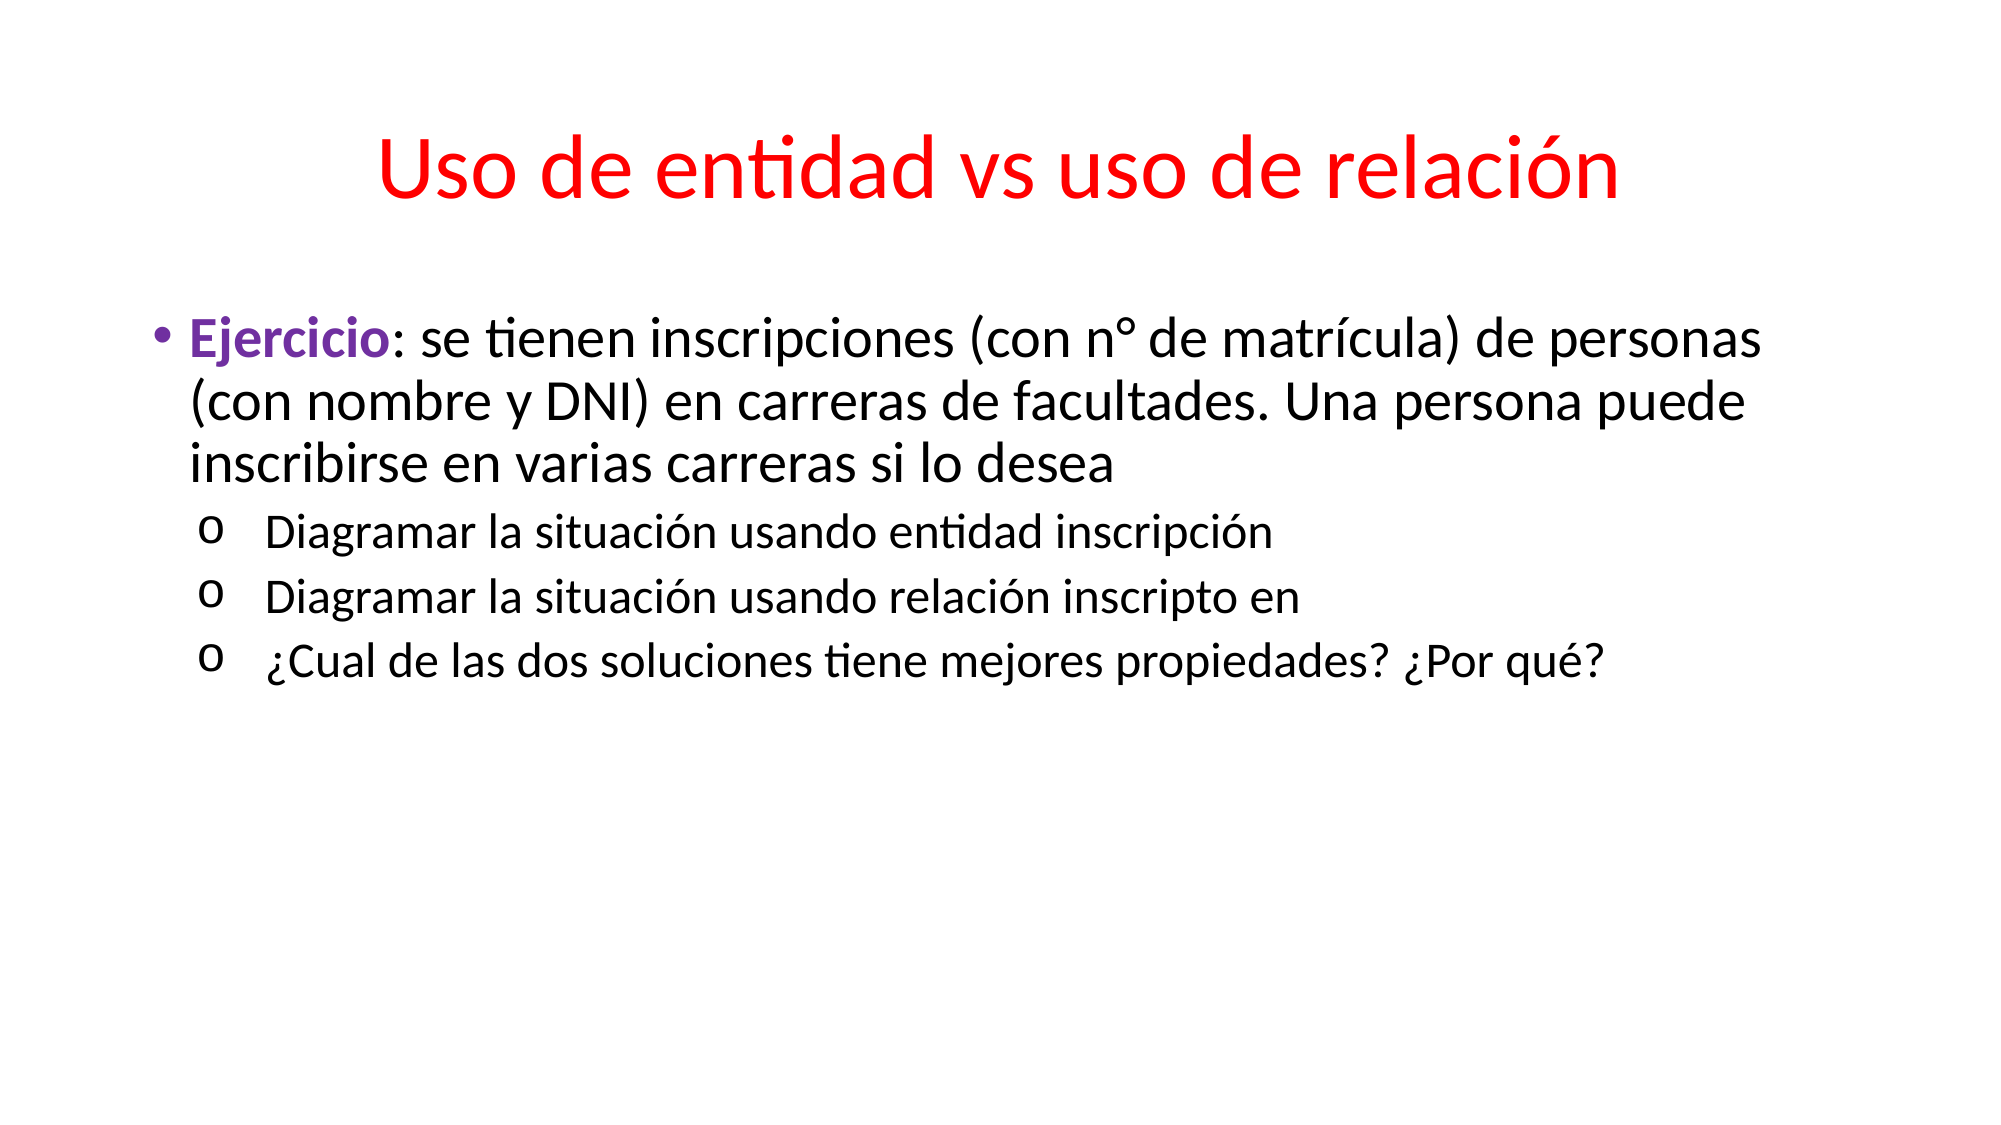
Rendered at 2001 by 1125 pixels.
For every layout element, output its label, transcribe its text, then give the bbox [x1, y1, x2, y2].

title Uso de entidad vs uso de relación [137, 59, 1863, 278]
list Ejercicio: se tienen inscripciones (con n° de matrícula) de personas (con nombre y DNI) en carreras de facultades. Una persona puede inscribirse en varias carreras si lo desea Diagramar la situación usando entidad inscripción Diagramar la situación usando relación inscripto en ¿Cual de las dos soluciones tiene mejores propiedades? ¿Por qué? [137, 299, 1863, 1014]
